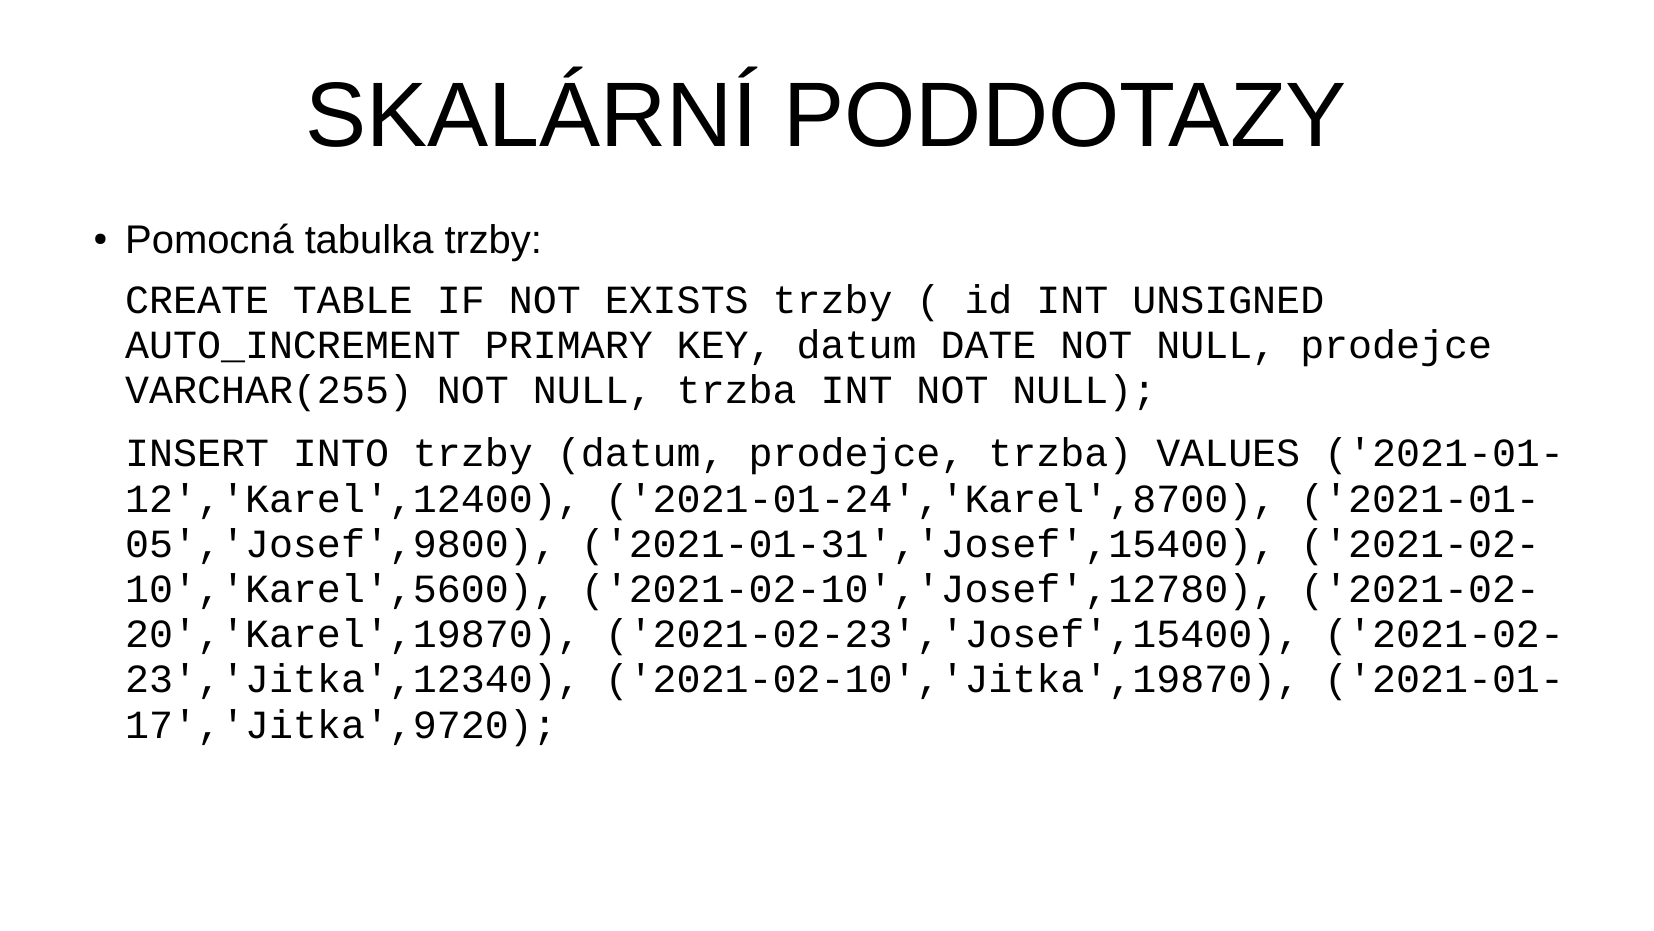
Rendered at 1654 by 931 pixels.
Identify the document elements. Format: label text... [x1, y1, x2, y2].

list Pomocná tabulka trzby: CREATE TABLE IF NOT EXISTS trzby ( id INT UNSIGNED AUTO_INCREMENT PRIMARY KEY, datum DATE NOT NULL, prodejce VARCHAR(255) NOT NULL, trzba INT NOT NULL); INSERT INTO trzby (datum, prodejce, trzba) VALUES ('2021-01-12','Karel',12400), ('2021-01-24','Karel',8700), ('2021-01-05','Josef',9800), ('2021-01-31','Josef',15400), ('2021-02-10','Karel',5600), ('2021-02-10','Josef',12780), ('2021-02-20','Karel',19870), ('2021-02-23','Josef',15400), ('2021-02-23','Jitka',12340), ('2021-02-10','Jitka',19870), ('2021-01-17','Jitka',9720); [82, 217, 1571, 758]
title SKALÁRNÍ PODDOTAZY [82, 37, 1571, 193]
